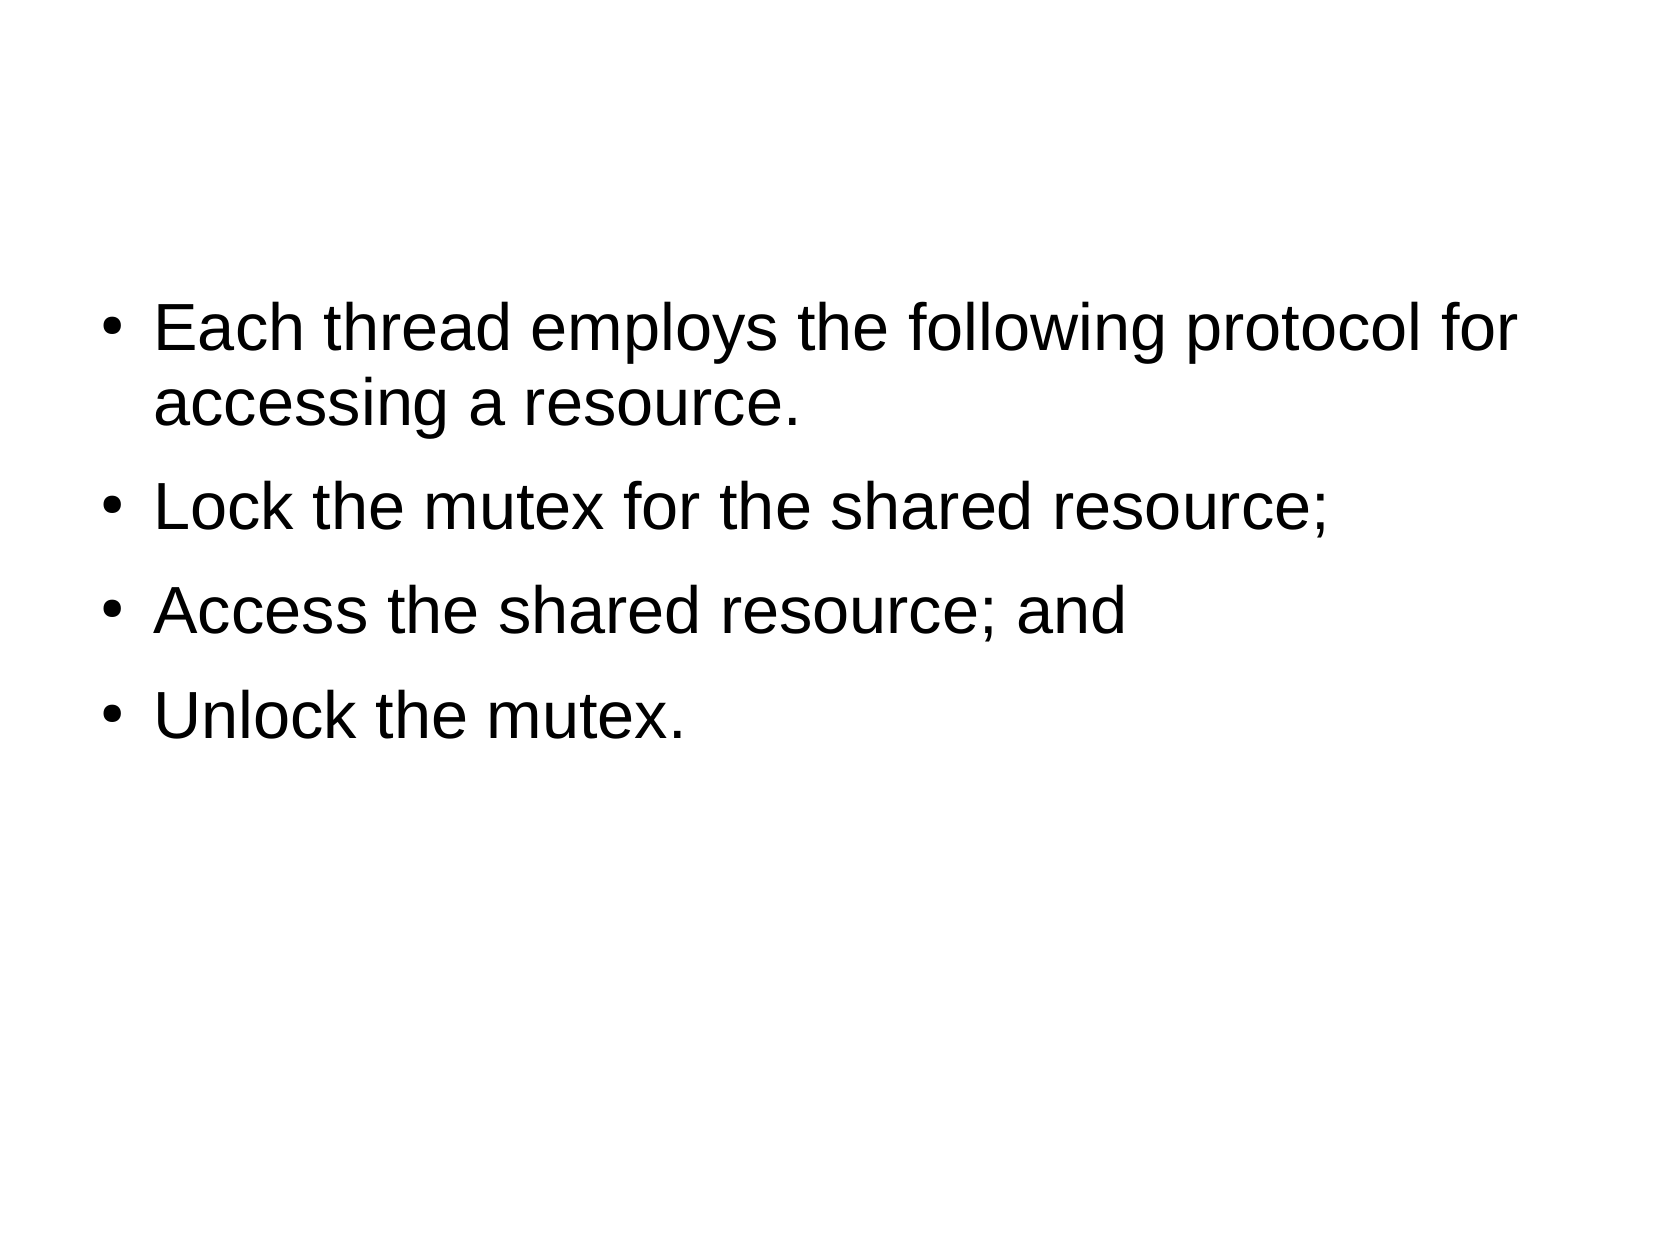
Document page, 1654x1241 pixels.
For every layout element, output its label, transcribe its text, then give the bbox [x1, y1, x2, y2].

list Each thread employs the following protocol for accessing a resource. Lock the mutex for the shared resource; Access the shared resource; and Unlock the mutex. [82, 290, 1571, 1010]
